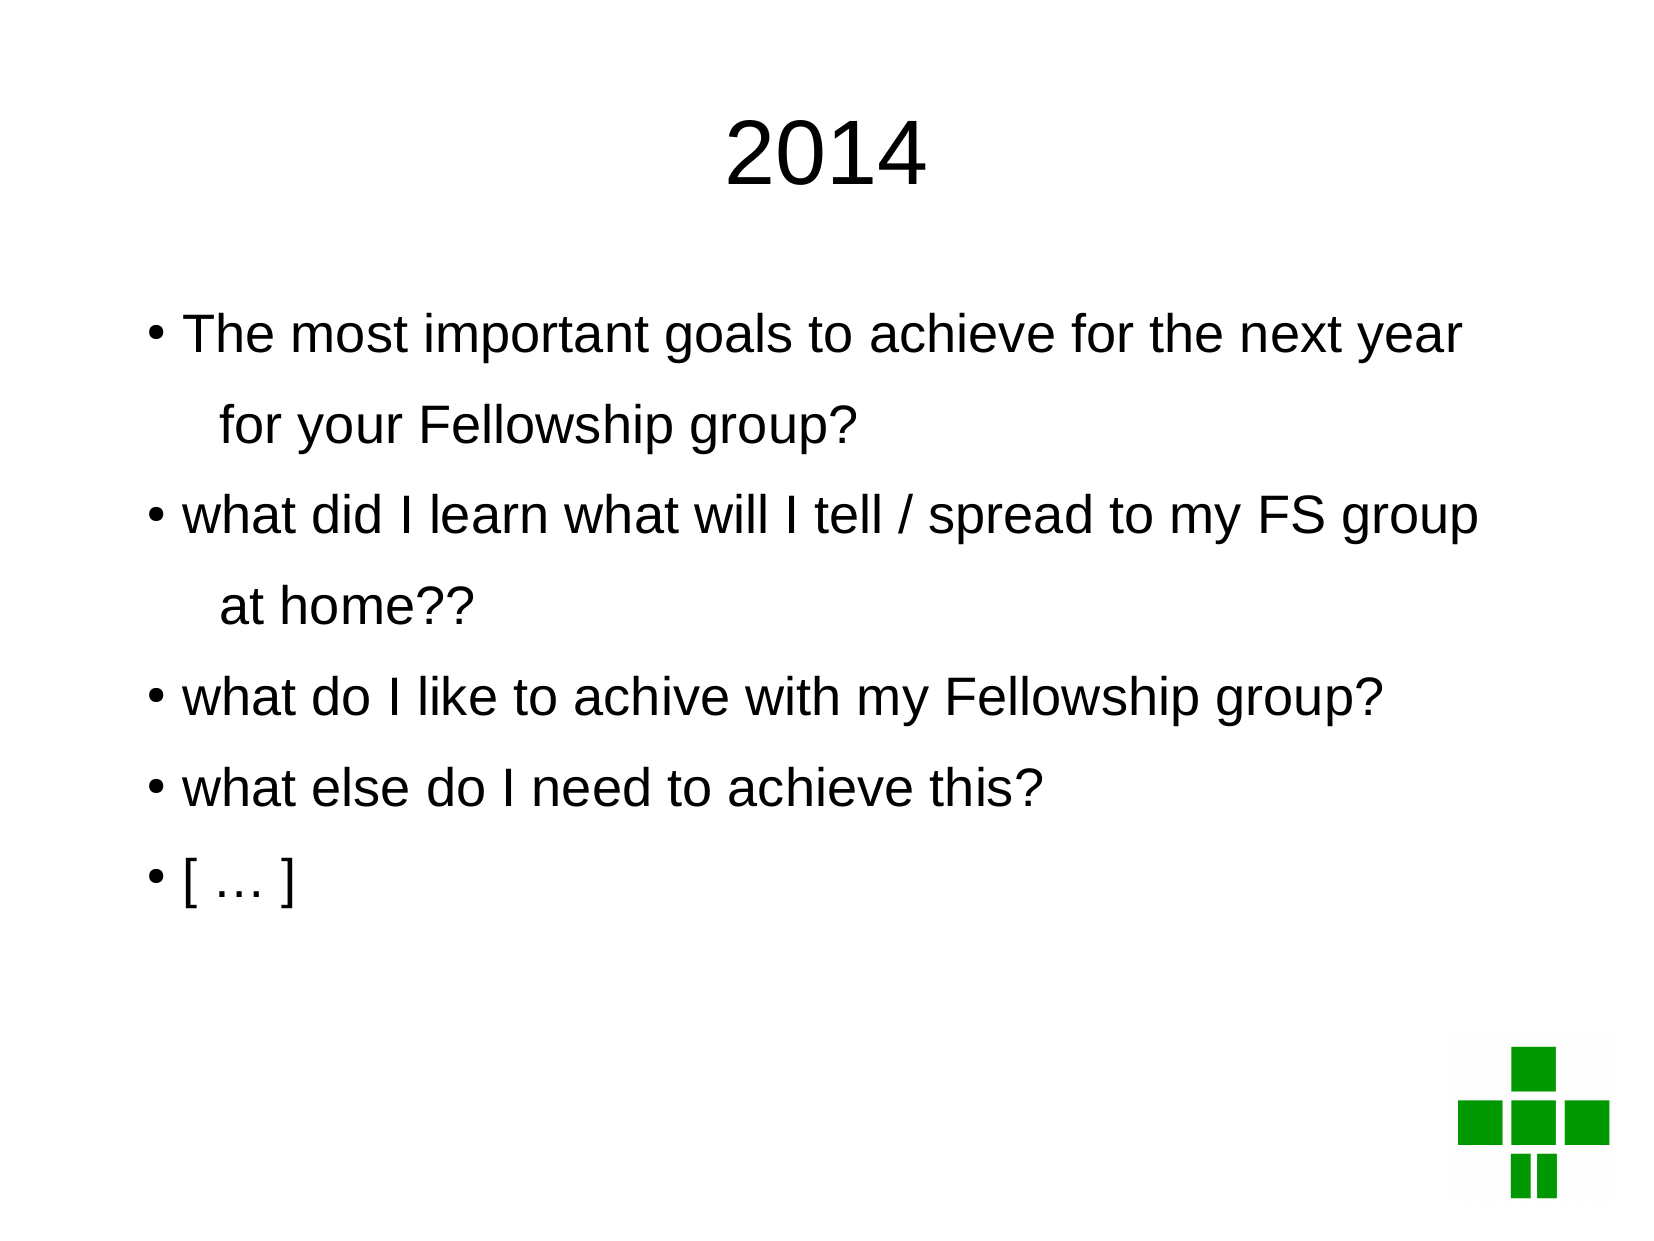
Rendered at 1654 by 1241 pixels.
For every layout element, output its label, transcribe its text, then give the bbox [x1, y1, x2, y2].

text_box The most important goals to achieve for the next year for your Fellowship group? what did I learn what will I tell / spread to my FS group at home?? what do I like to achive with my Fellowship group? what else do I need to achieve this? [ … ] [94, 265, 1524, 1052]
title 2014 [82, 49, 1571, 257]
picture [1449, 1035, 1619, 1205]
